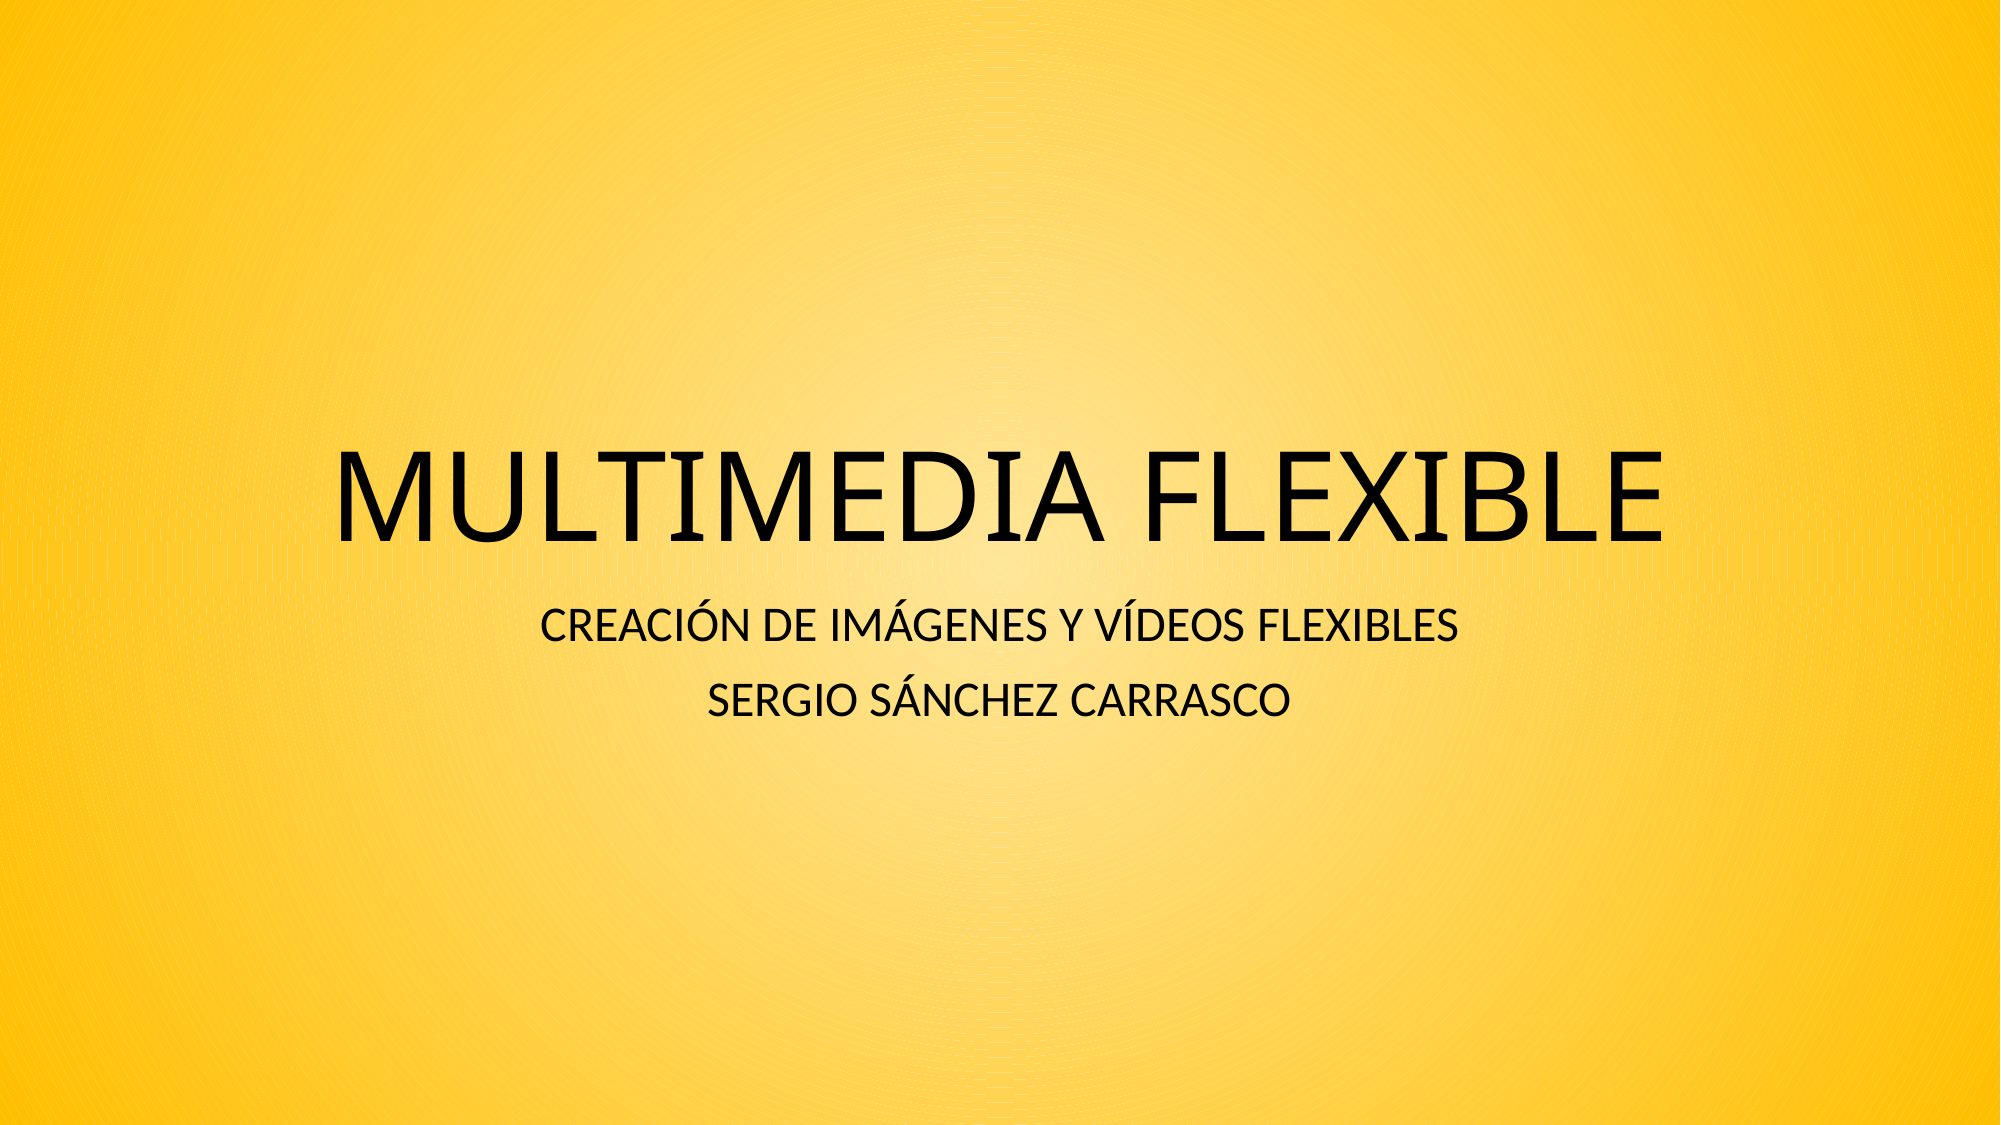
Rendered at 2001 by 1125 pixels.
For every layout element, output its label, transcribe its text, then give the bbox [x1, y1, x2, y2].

subtitle CREACIÓN DE IMÁGENES Y VÍDEOS FLEXIBLES SERGIO SÁNCHEZ CARRASCO [249, 590, 1750, 863]
title MULTIMEDIA FLEXIBLE [249, 184, 1750, 576]
